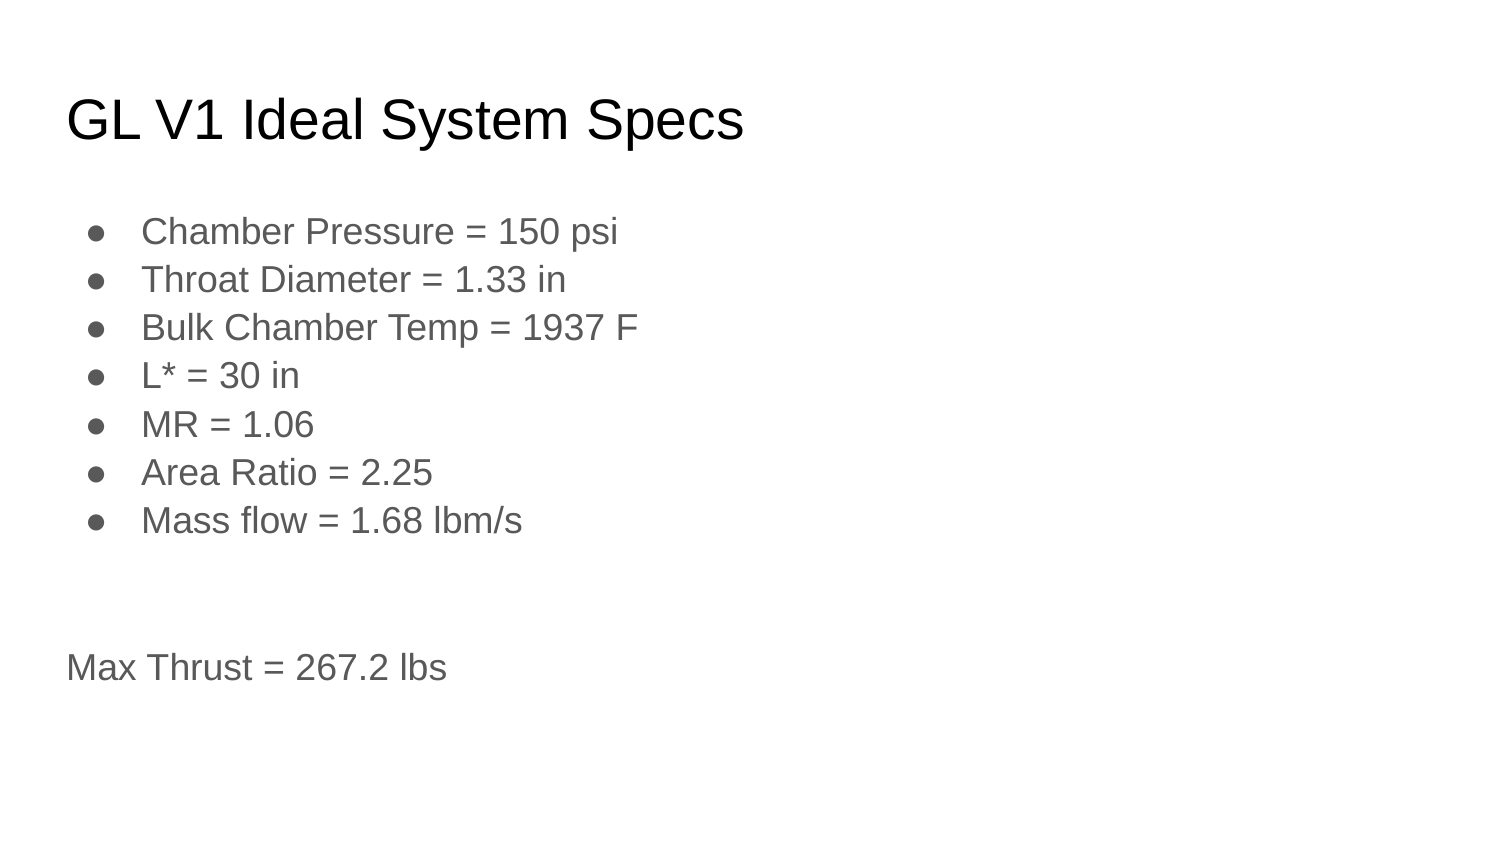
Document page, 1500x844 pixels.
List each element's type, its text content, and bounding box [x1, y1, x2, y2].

list Chamber Pressure = 150 psi Throat Diameter = 1.33 in Bulk Chamber Temp = 1937 F L* = 30 in MR = 1.06 Area Ratio = 2.25 Mass flow = 1.68 lbm/s Max Thrust = 267.2 lbs [51, 189, 800, 750]
title GL V1 Ideal System Specs [51, 72, 1449, 167]
